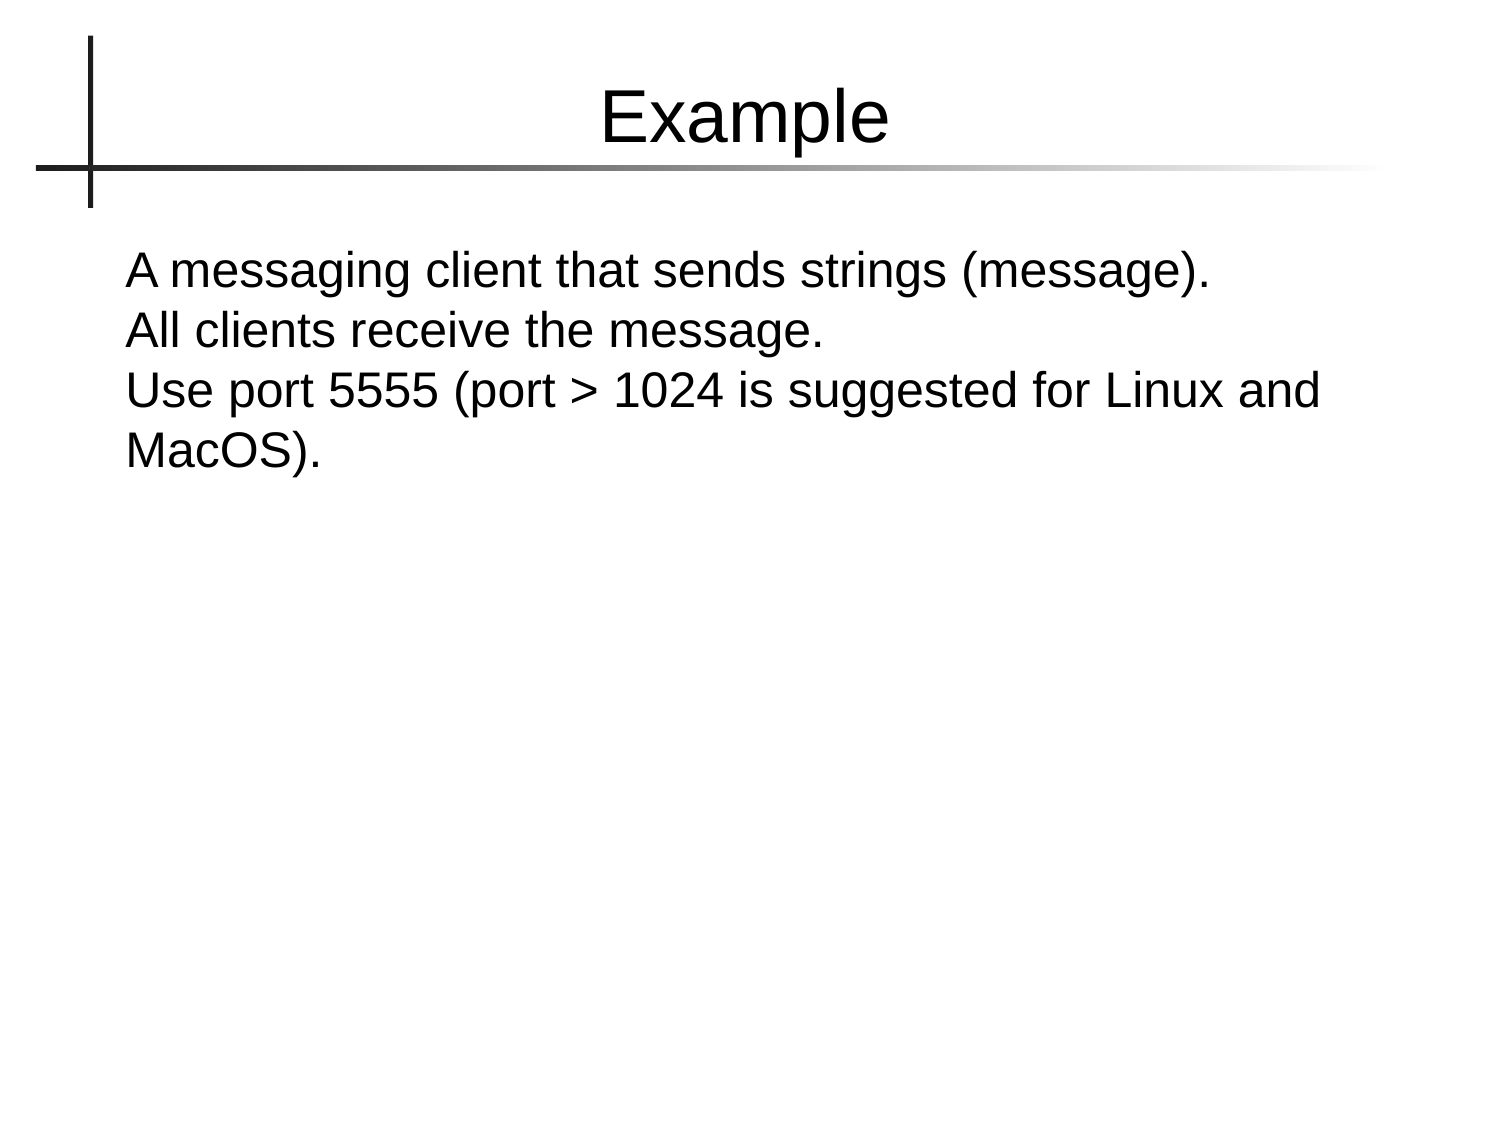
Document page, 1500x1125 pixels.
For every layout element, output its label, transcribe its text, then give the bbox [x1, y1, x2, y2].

text_box A messaging client that sends strings (message). All clients receive the message. Use port 5555 (port > 1024 is suggested for Linux and MacOS). [110, 229, 1410, 1095]
text_box Example [95, 23, 1395, 165]
